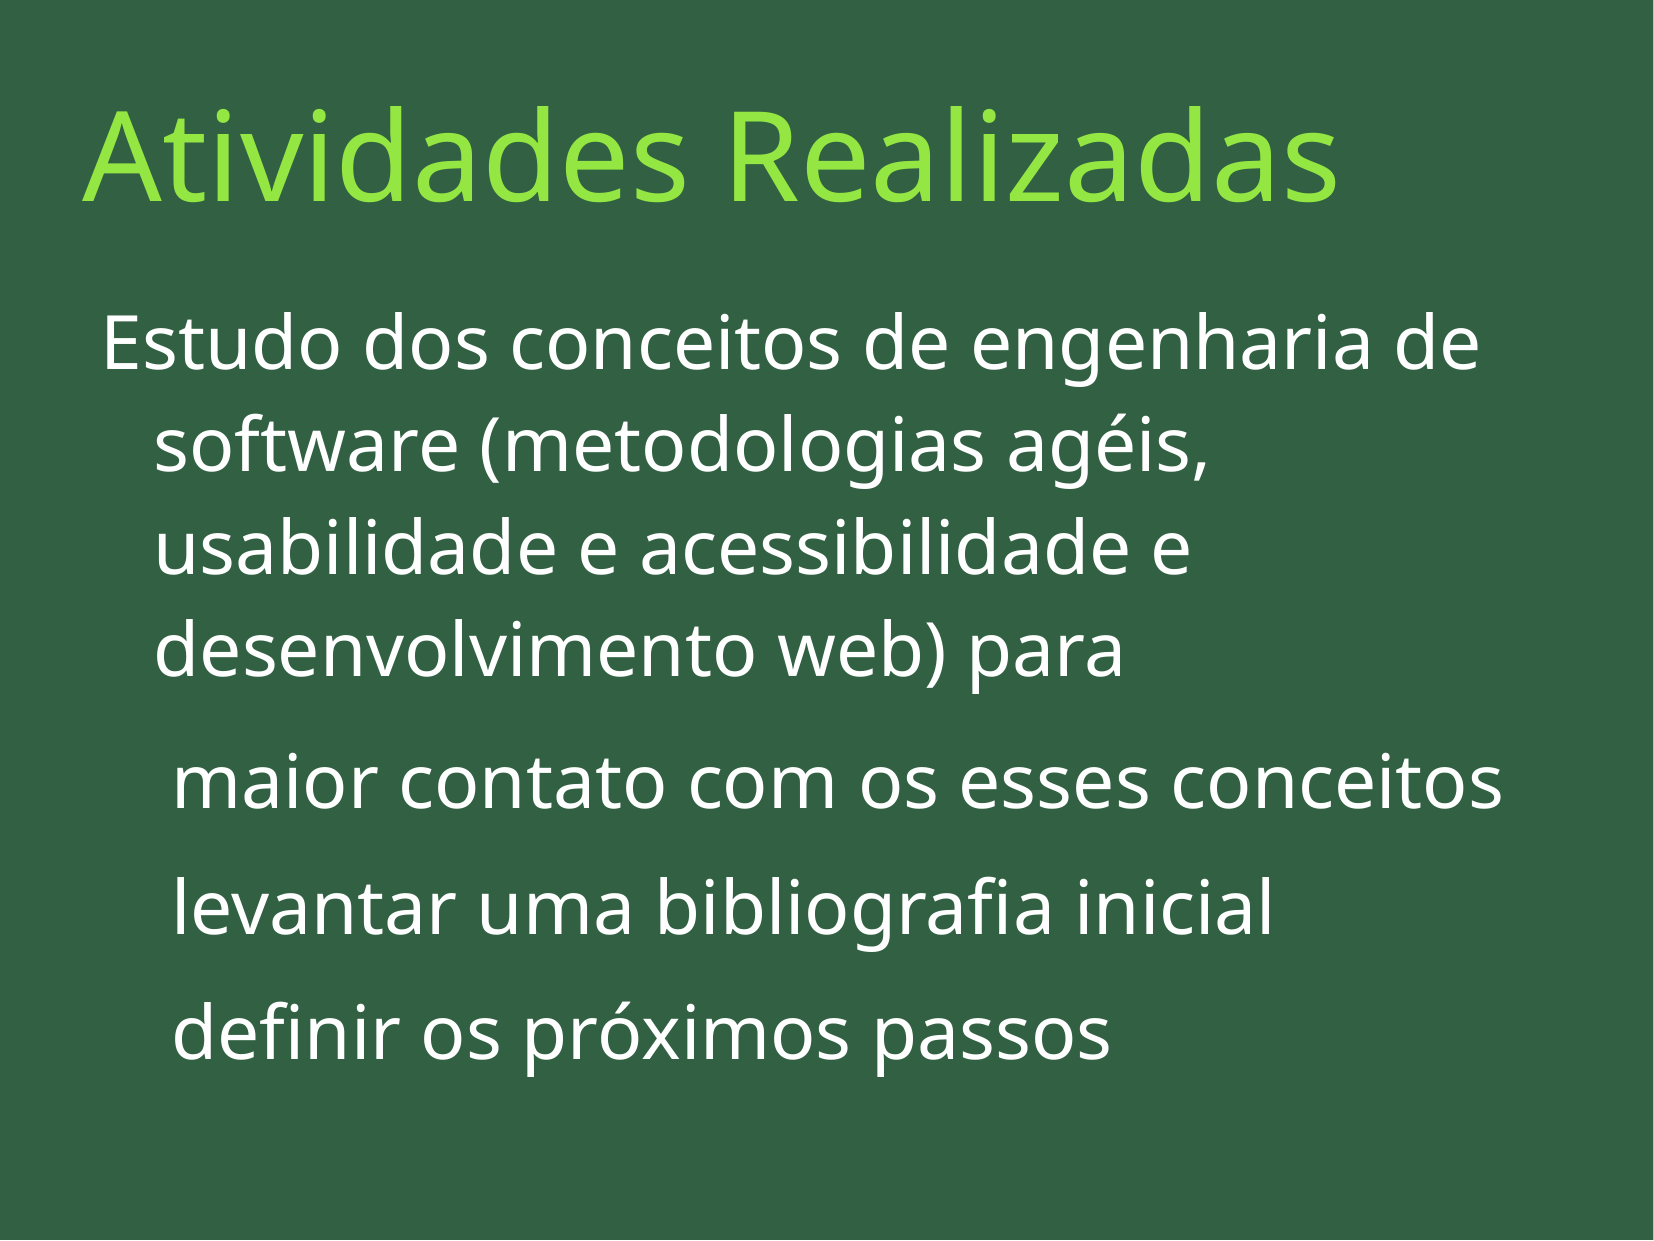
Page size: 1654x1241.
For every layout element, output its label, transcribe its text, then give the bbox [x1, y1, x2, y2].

title Atividades Realizadas [82, 49, 1571, 257]
list Estudo dos conceitos de engenharia de software (metodologias agéis, usabilidade e acessibilidade e desenvolvimento web) para maior contato com os esses conceitos levantar uma bibliografia inicial definir os próximos passos [82, 289, 1571, 996]
